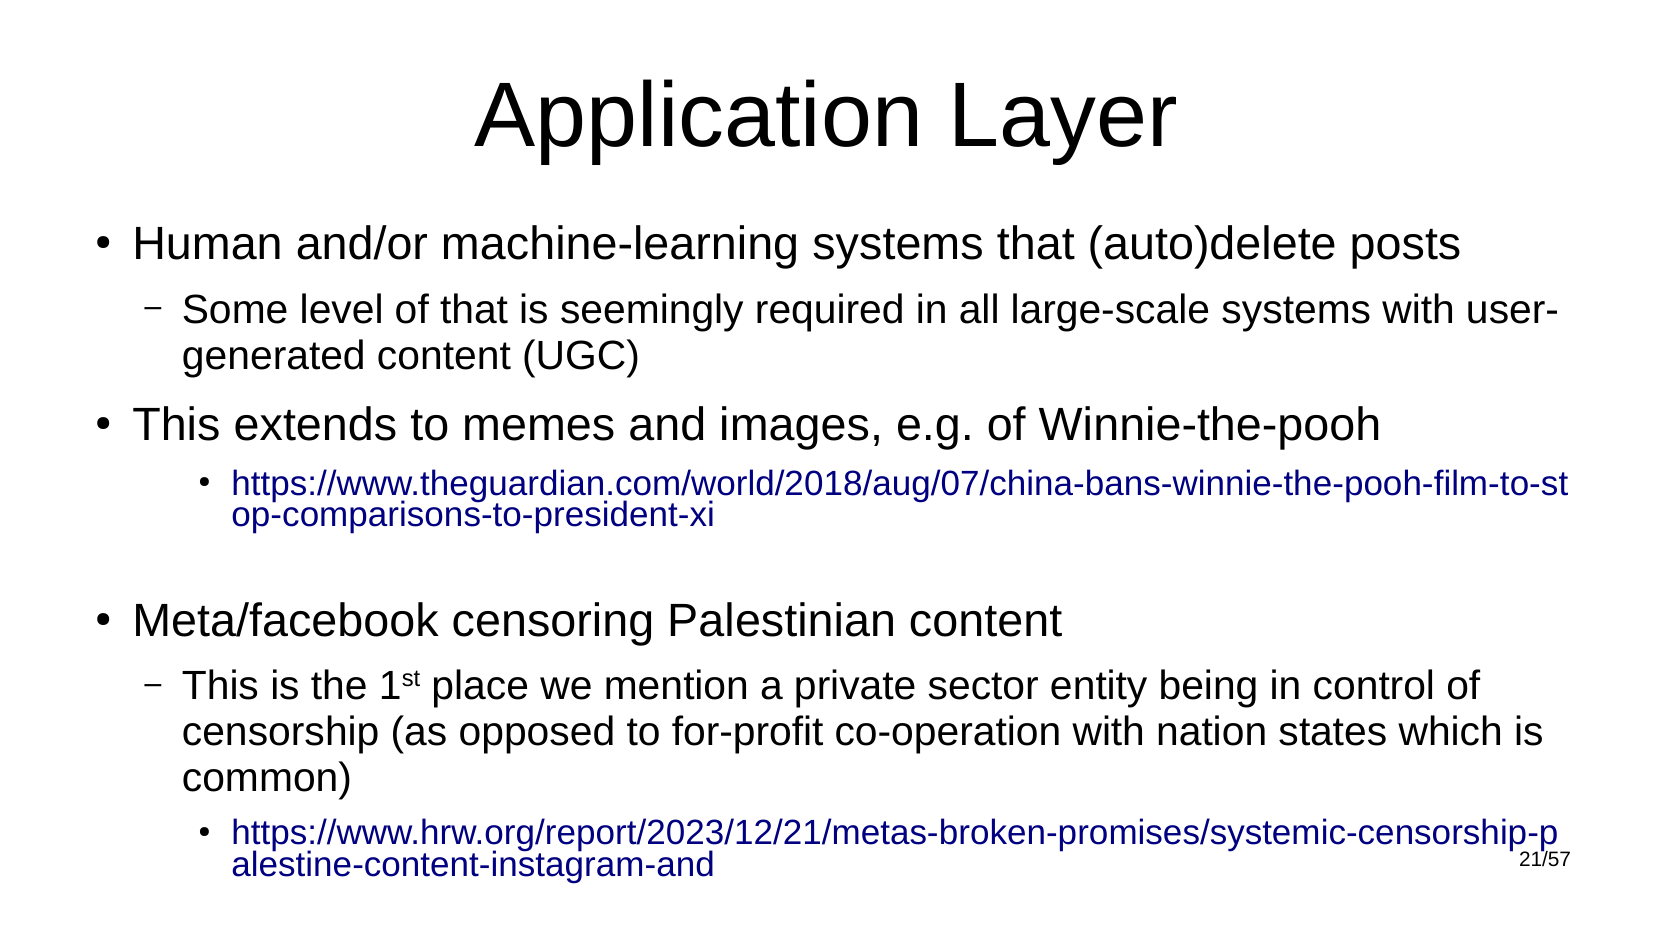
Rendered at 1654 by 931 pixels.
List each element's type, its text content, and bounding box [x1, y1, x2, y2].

list Human and/or machine-learning systems that (auto)delete posts Some level of that is seemingly required in all large-scale systems with user-generated content (UGC) This extends to memes and images, e.g. of Winnie-the-pooh https://www.theguardian.com/world/2018/aug/07/china-bans-winnie-the-pooh-film-to-stop-comparisons-to-president-xi Meta/facebook censoring Palestinian content This is the 1st place we mention a private sector entity being in control of censorship (as opposed to for-profit co-operation with nation states which is common) https://www.hrw.org/report/2023/12/21/metas-broken-promises/systemic-censorship-palestine-content-instagram-and [82, 217, 1571, 863]
title Application Layer [82, 37, 1571, 193]
